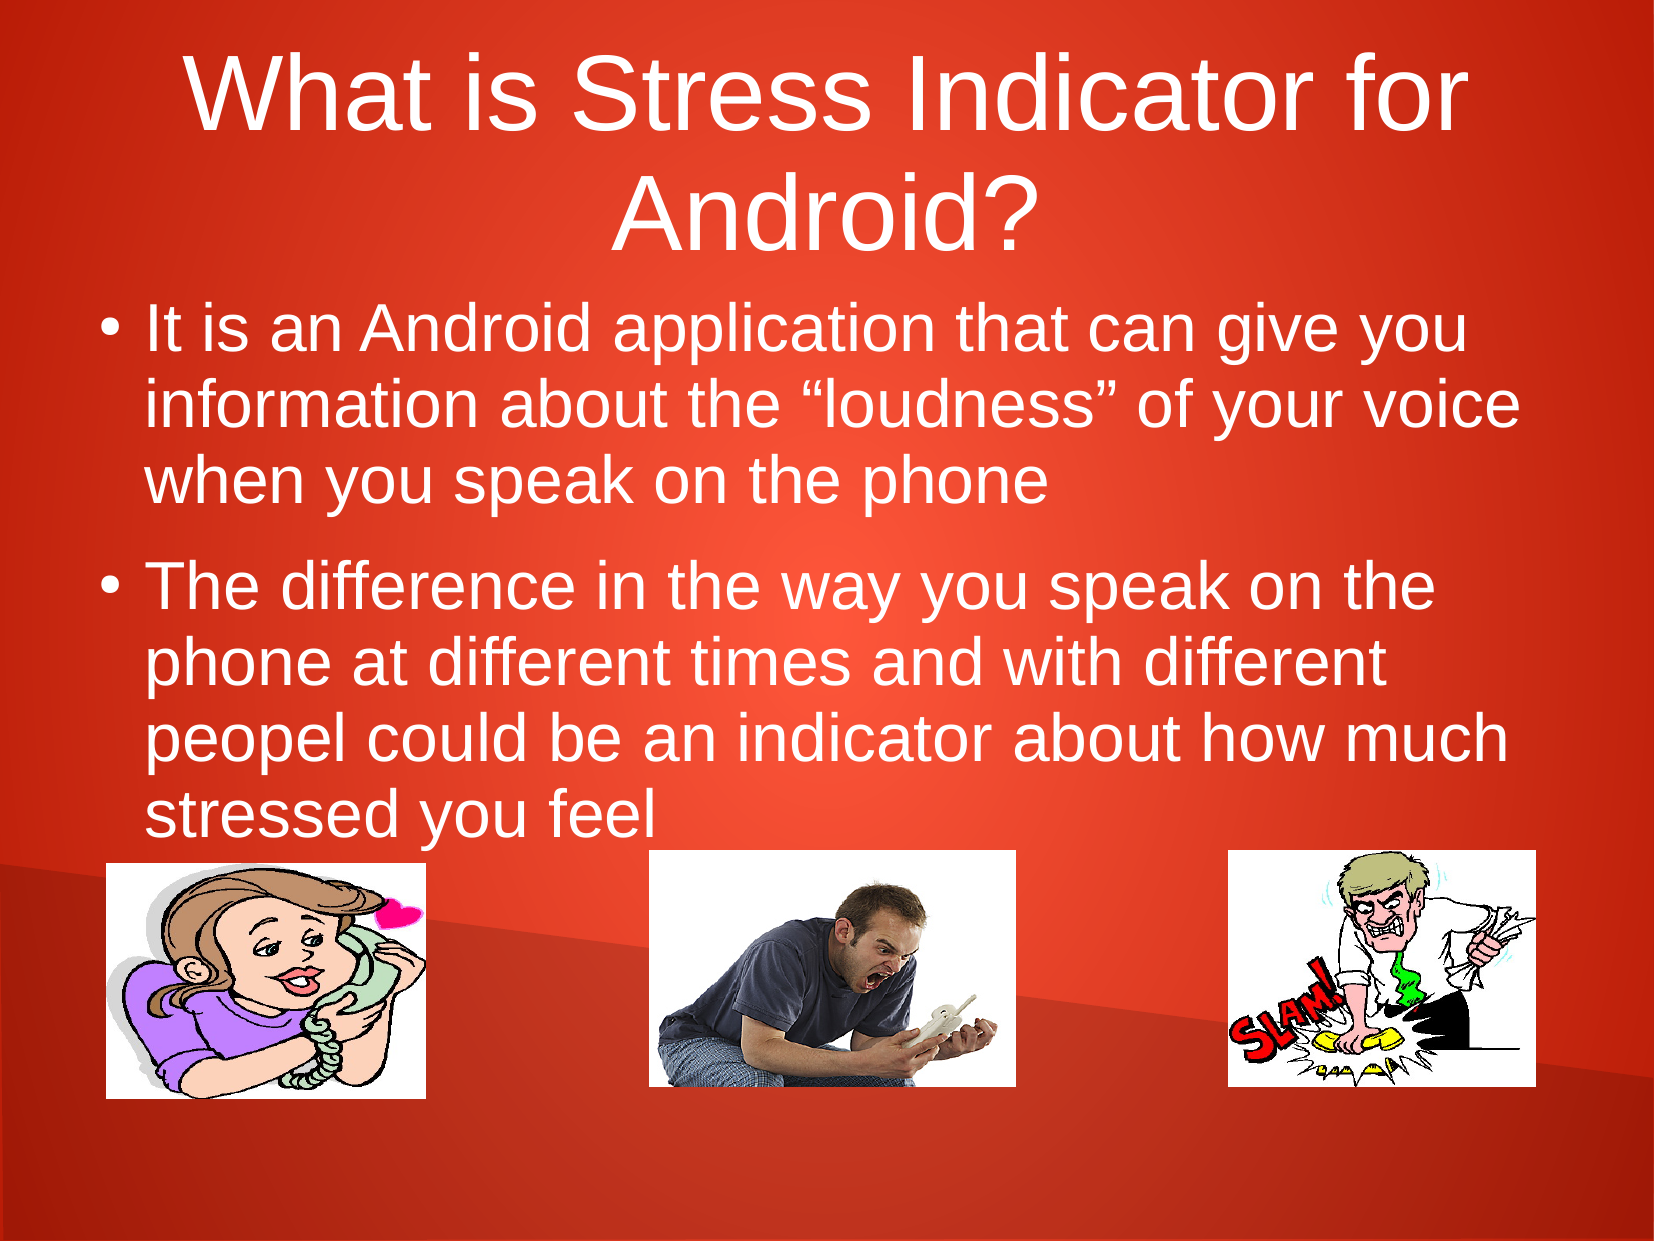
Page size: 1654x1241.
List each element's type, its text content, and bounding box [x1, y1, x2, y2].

list It is an Android application that can give you information about the “loudness” of your voice when you speak on the phone The difference in the way you speak on the phone at different times and with different peopel could be an indicator about how much stressed you feel [82, 290, 1571, 1010]
picture [649, 850, 1016, 1087]
picture [106, 863, 426, 1099]
picture [1228, 850, 1536, 1087]
title What is Stress Indicator for Android? [82, 32, 1571, 273]
